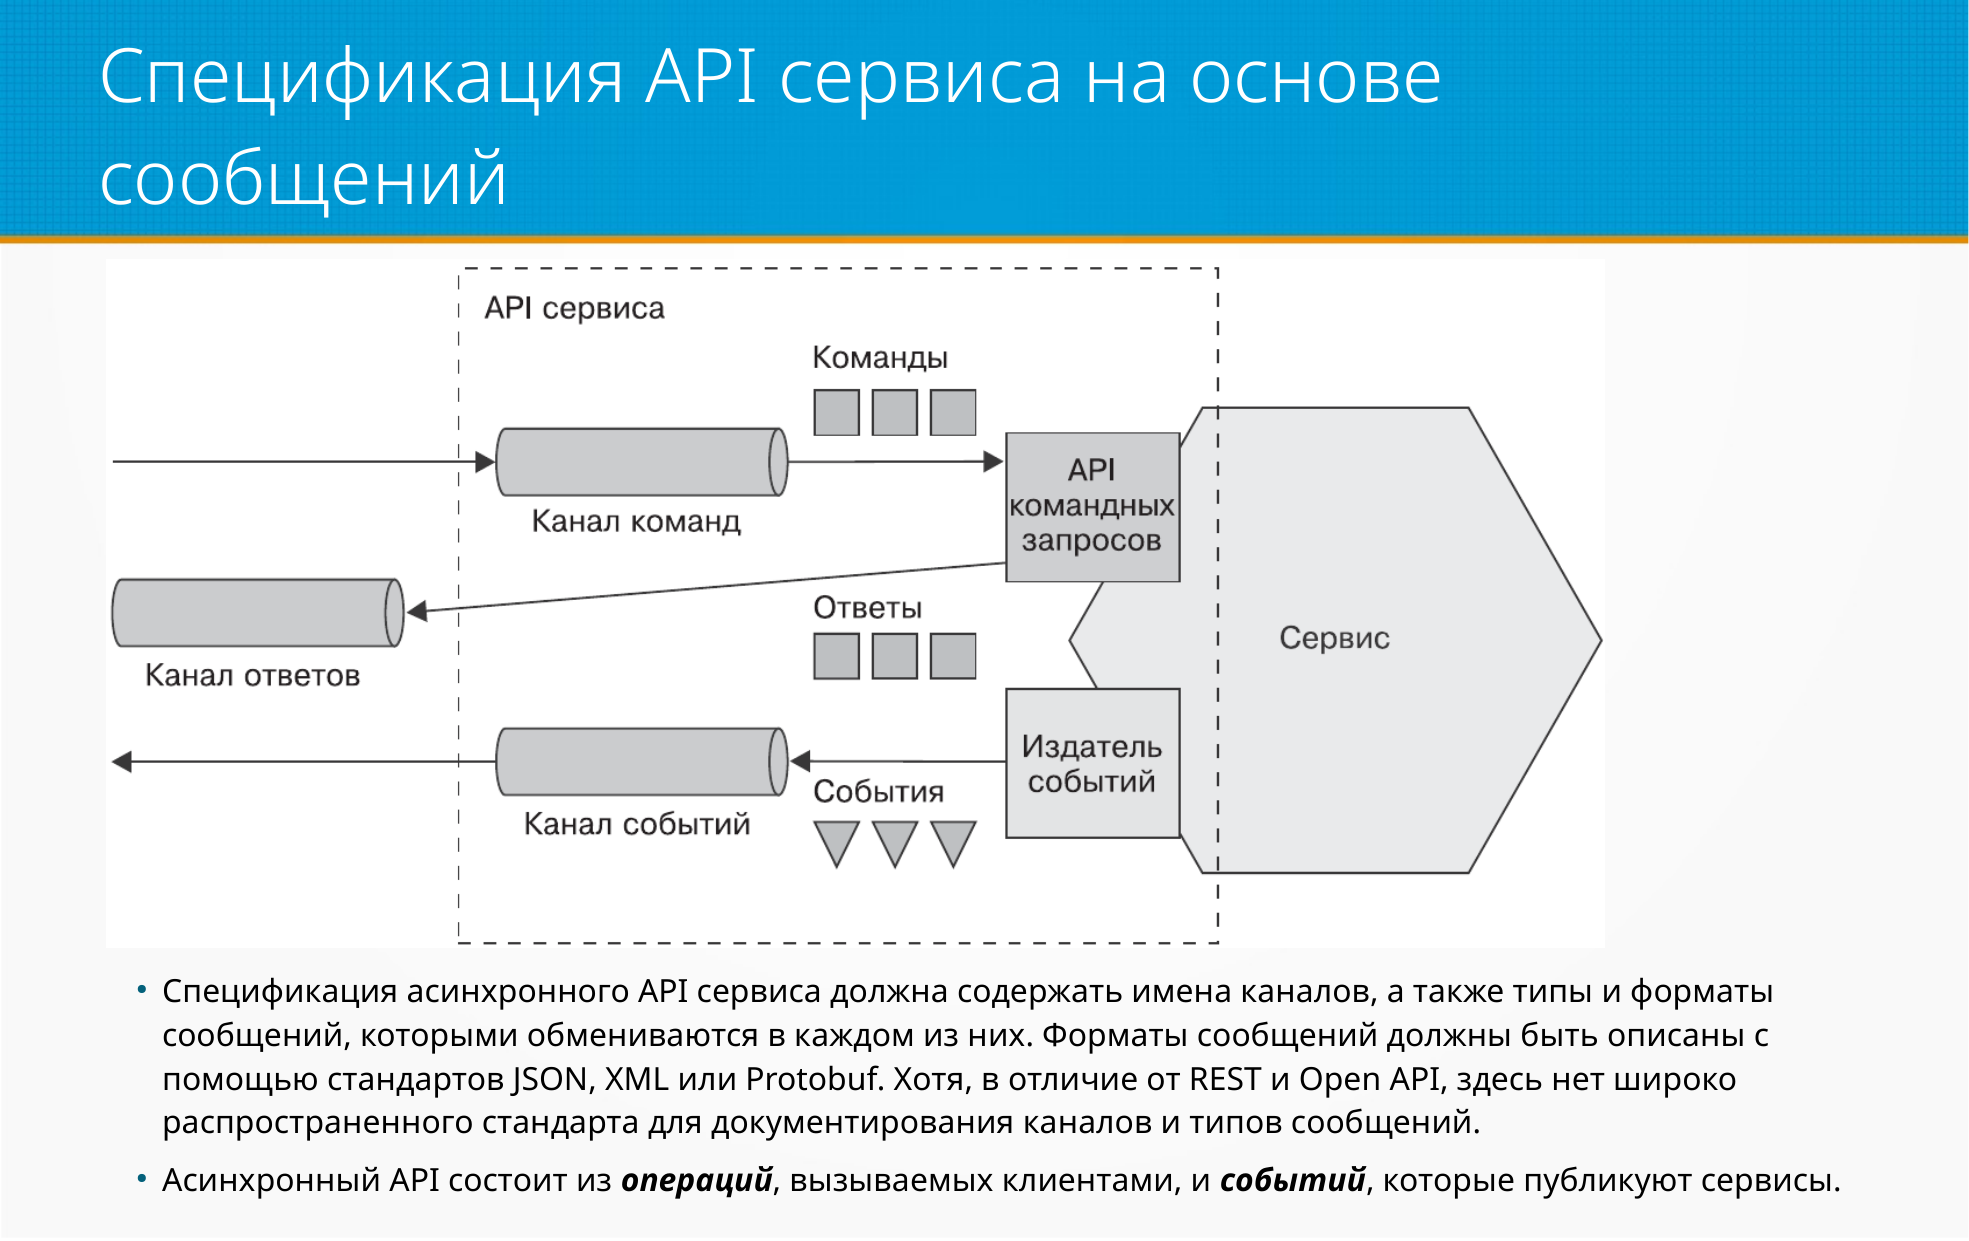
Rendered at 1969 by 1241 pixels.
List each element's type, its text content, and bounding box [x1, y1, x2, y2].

title Спецификация API сервиса на основе сообщений [98, 19, 1870, 227]
list Спецификация асинхронного API сервиса должна содержать имена каналов, а также типы и форматы сообщений, которыми обмениваются в каждом из них. Форматы сообщений должны быть описаны с помощью стандартов JSON, XML или Protobuf. Хотя, в отличие от REST и Open API, здесь нет широко распространенного стандарта для документирования каналов и типов сообщений. Асинхронный API состоит из операций, вызываемых клиентами, и событий, которые публикуют сервисы. [128, 968, 1890, 1234]
picture [0, 233, 1969, 1241]
